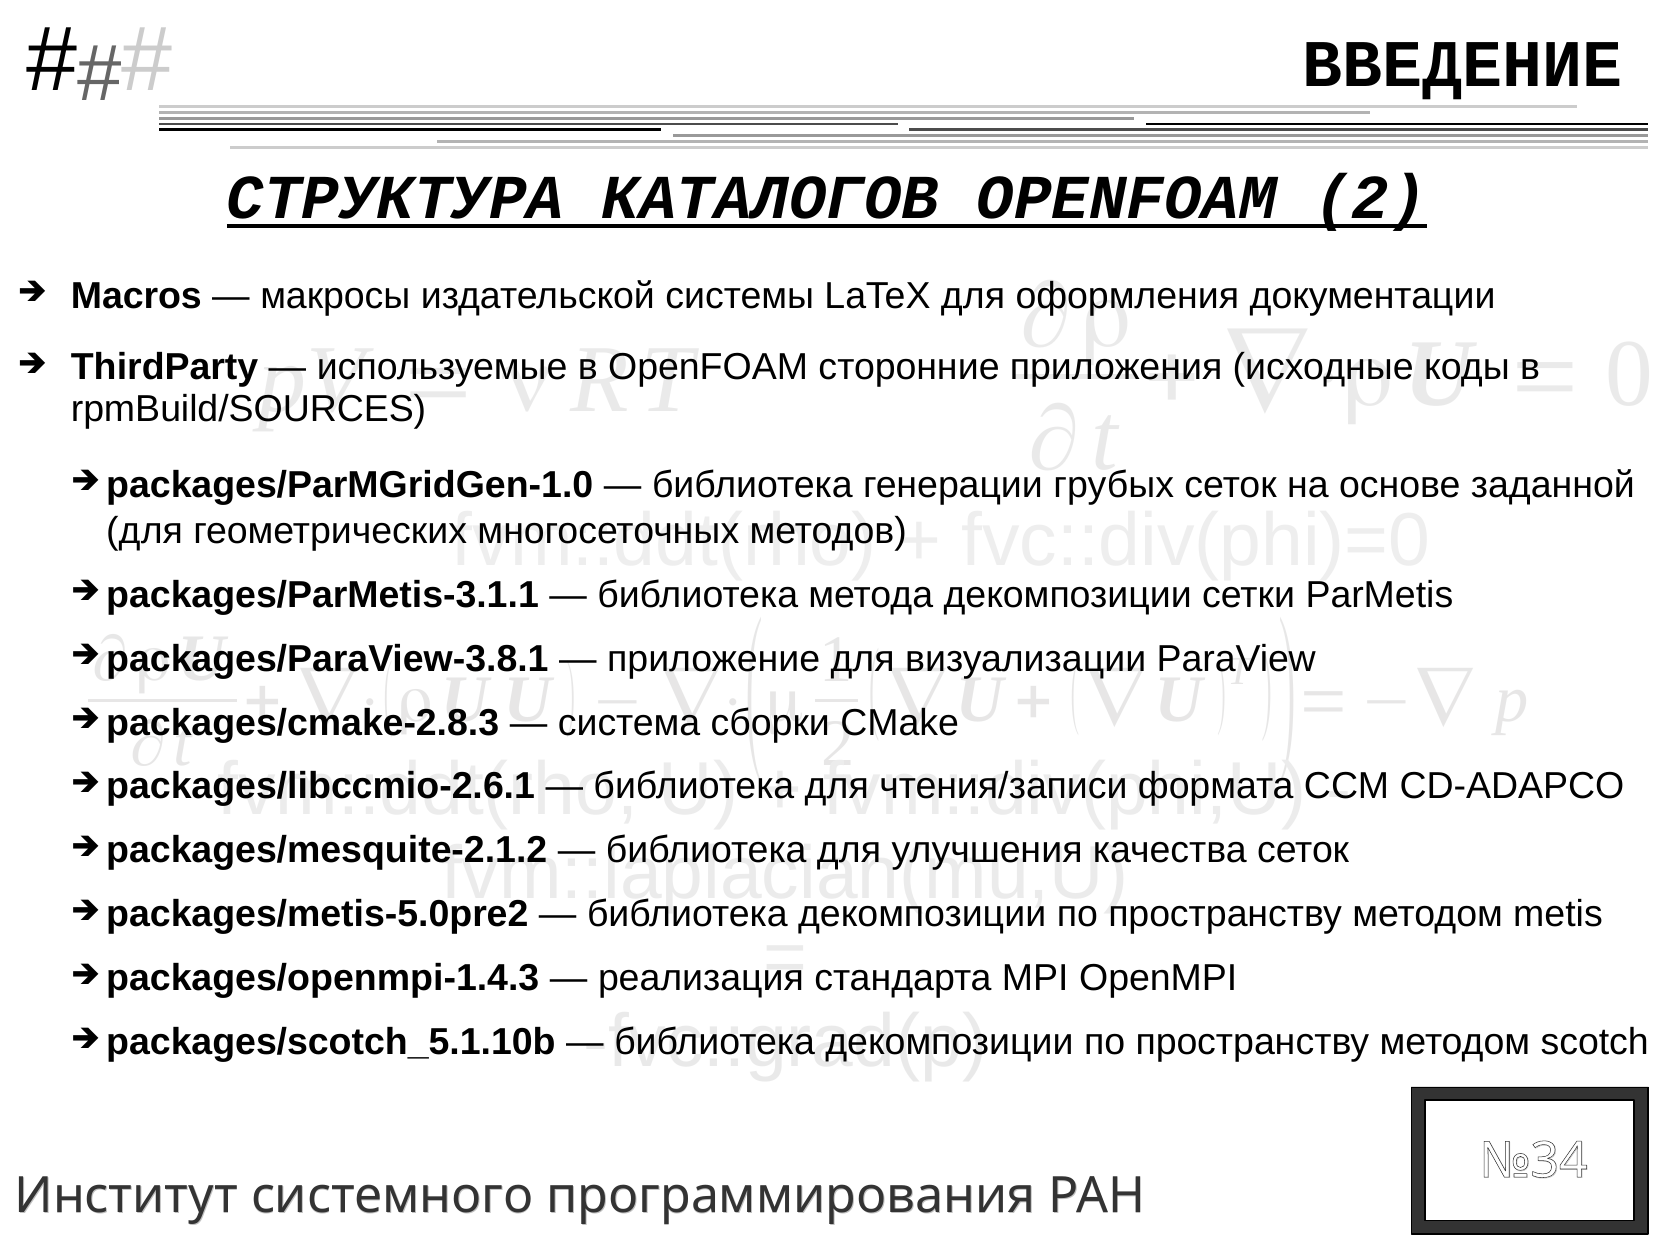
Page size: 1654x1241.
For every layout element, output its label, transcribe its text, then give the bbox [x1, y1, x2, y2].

list Macros — макросы издательской системы LaTeX для оформления документации ThirdParty — используемые в OpenFOAM сторонние приложения (исходные коды в rpmBuild/SOURCES) packages/ParMGridGen-1.0 — библиотека генерации грубых сеток на основе заданной (для геометрических многосеточных методов) packages/ParMetis-3.1.1 — библиотека метода декомпозиции сетки ParMetis packages/ParaView-3.8.1 — приложение для визуализации ParaView packages/cmake-2.8.3 — система сборки CMake packages/libccmio-2.6.1 — библиотека для чтения/записи формата CCM CD-ADAPCO packages/mesquite-2.1.2 — библиотека для улучшения качества сеток packages/metis-5.0pre2 — библиотека декомпозиции по пространству методом metis packages/openmpi-1.4.3 — реализация стандарта MPI OpenMPI packages/scotch_5.1.10b — библиотека декомпозиции по пространству методом scotch [0, 274, 1654, 1093]
title СТРУКТУРА КАТАЛОГОВ OPENFOAM (2) [0, 147, 1654, 257]
